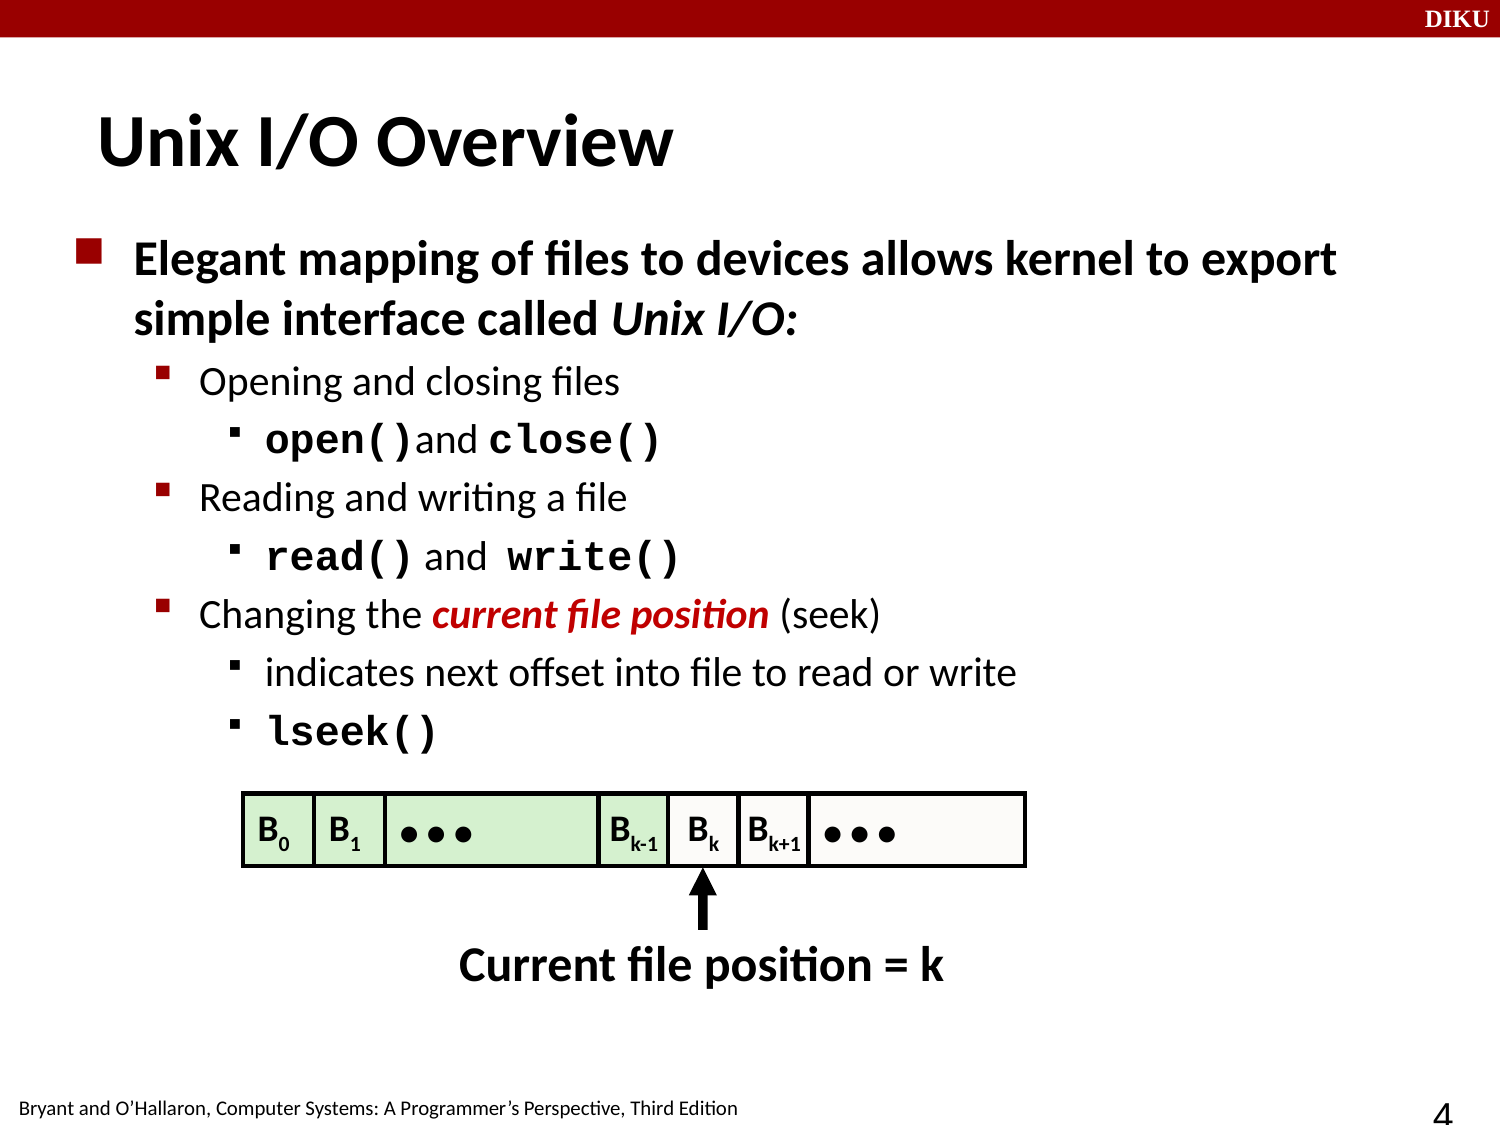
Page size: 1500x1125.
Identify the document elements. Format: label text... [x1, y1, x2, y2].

text_box B1 [313, 793, 385, 866]
text_box Bk-1 [598, 793, 667, 866]
text_box B0 [242, 793, 313, 866]
text_box Elegant mapping of files to devices allows kernel to export simple interface called Unix I/O: Opening and closing files open()and close() Reading and writing a file read() and write() Changing the current file position (seek) indicates next offset into file to read or write lseek() [62, 217, 1426, 1038]
text_box • • • [385, 793, 598, 866]
text_box Bk [667, 793, 738, 866]
text_box • • • [808, 793, 1025, 866]
text_box Current file position = k [444, 924, 960, 1000]
text_box Unix I/O Overview [82, 71, 1500, 200]
text_box Bk+1 [738, 793, 808, 866]
